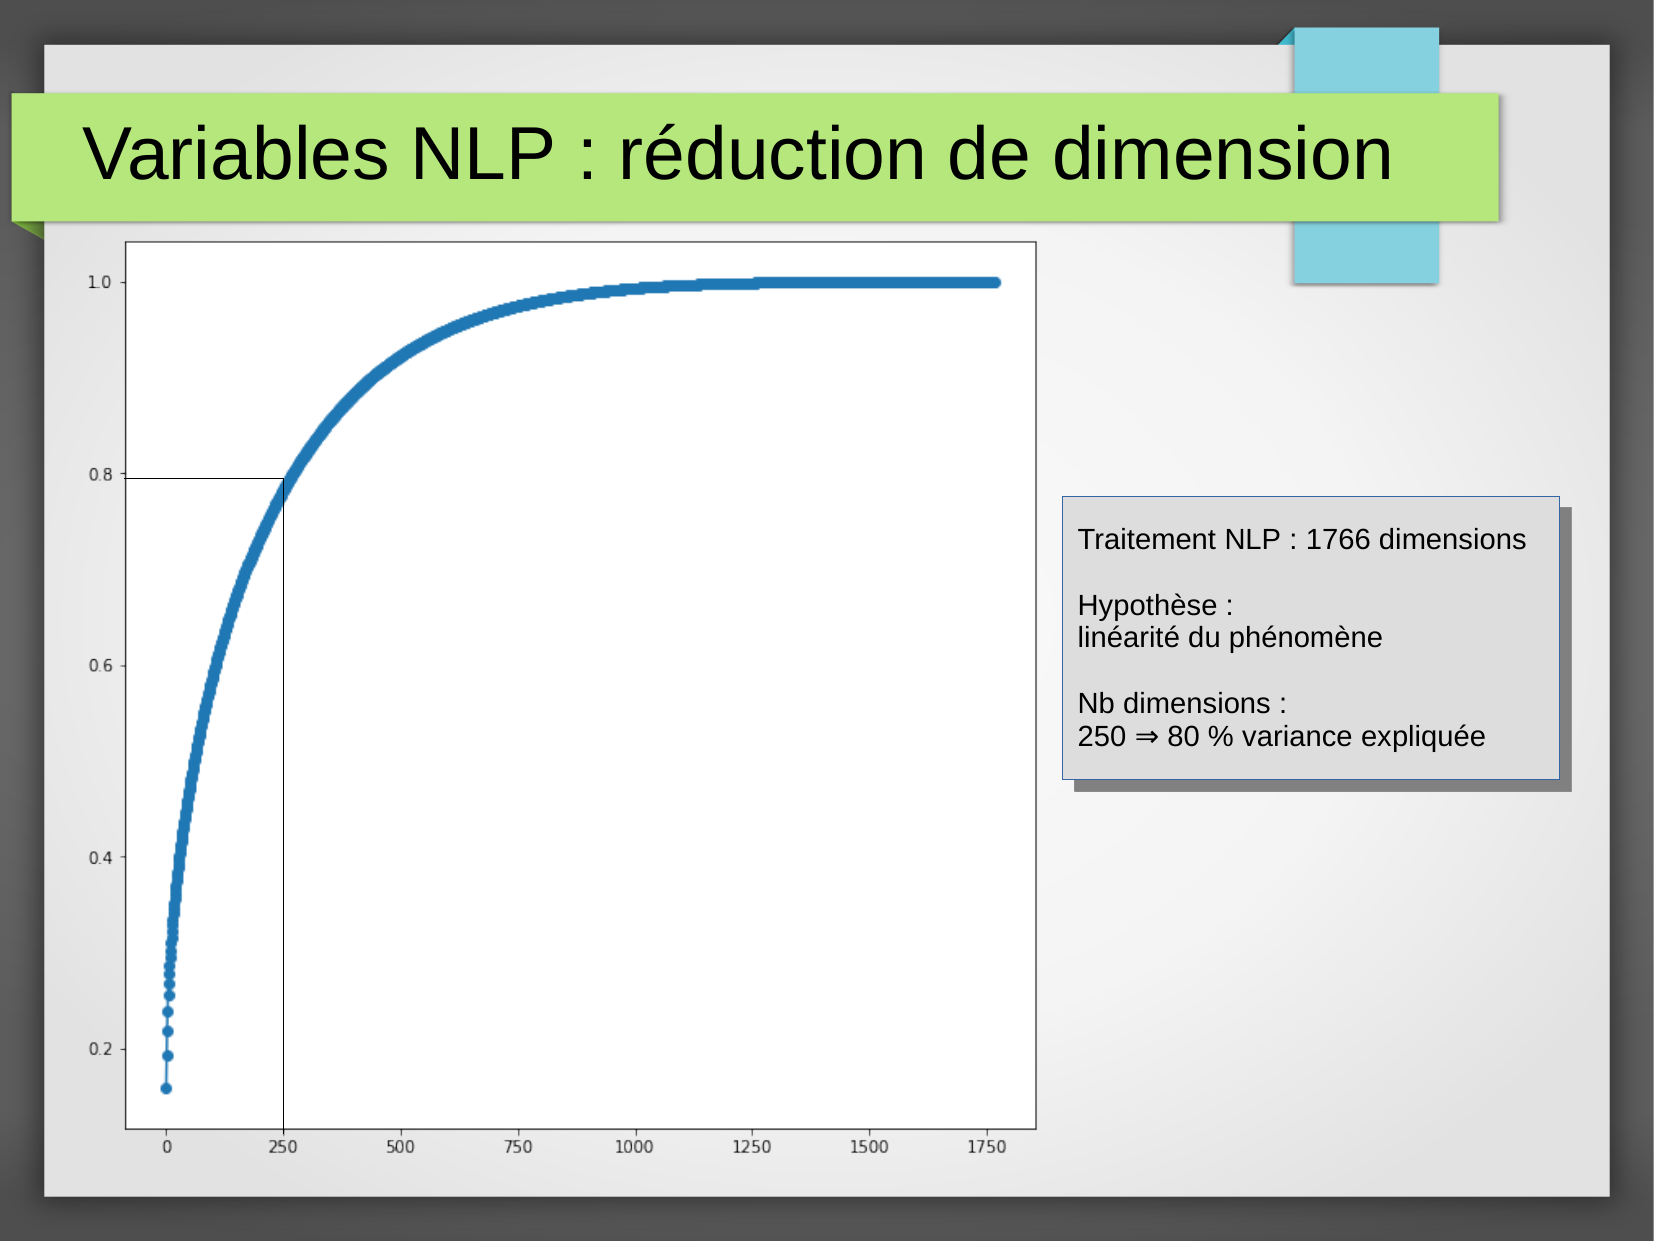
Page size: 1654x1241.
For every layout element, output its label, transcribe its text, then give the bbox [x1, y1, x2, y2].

picture [0, 0, 1654, 1241]
text_box Traitement NLP : 1766 dimensions Hypothèse : linéarité du phénomène Nb dimensions : 250 ⇒ 80 % variance expliquée [1062, 496, 1560, 780]
title Variables NLP : réduction de dimension [82, 94, 1477, 213]
